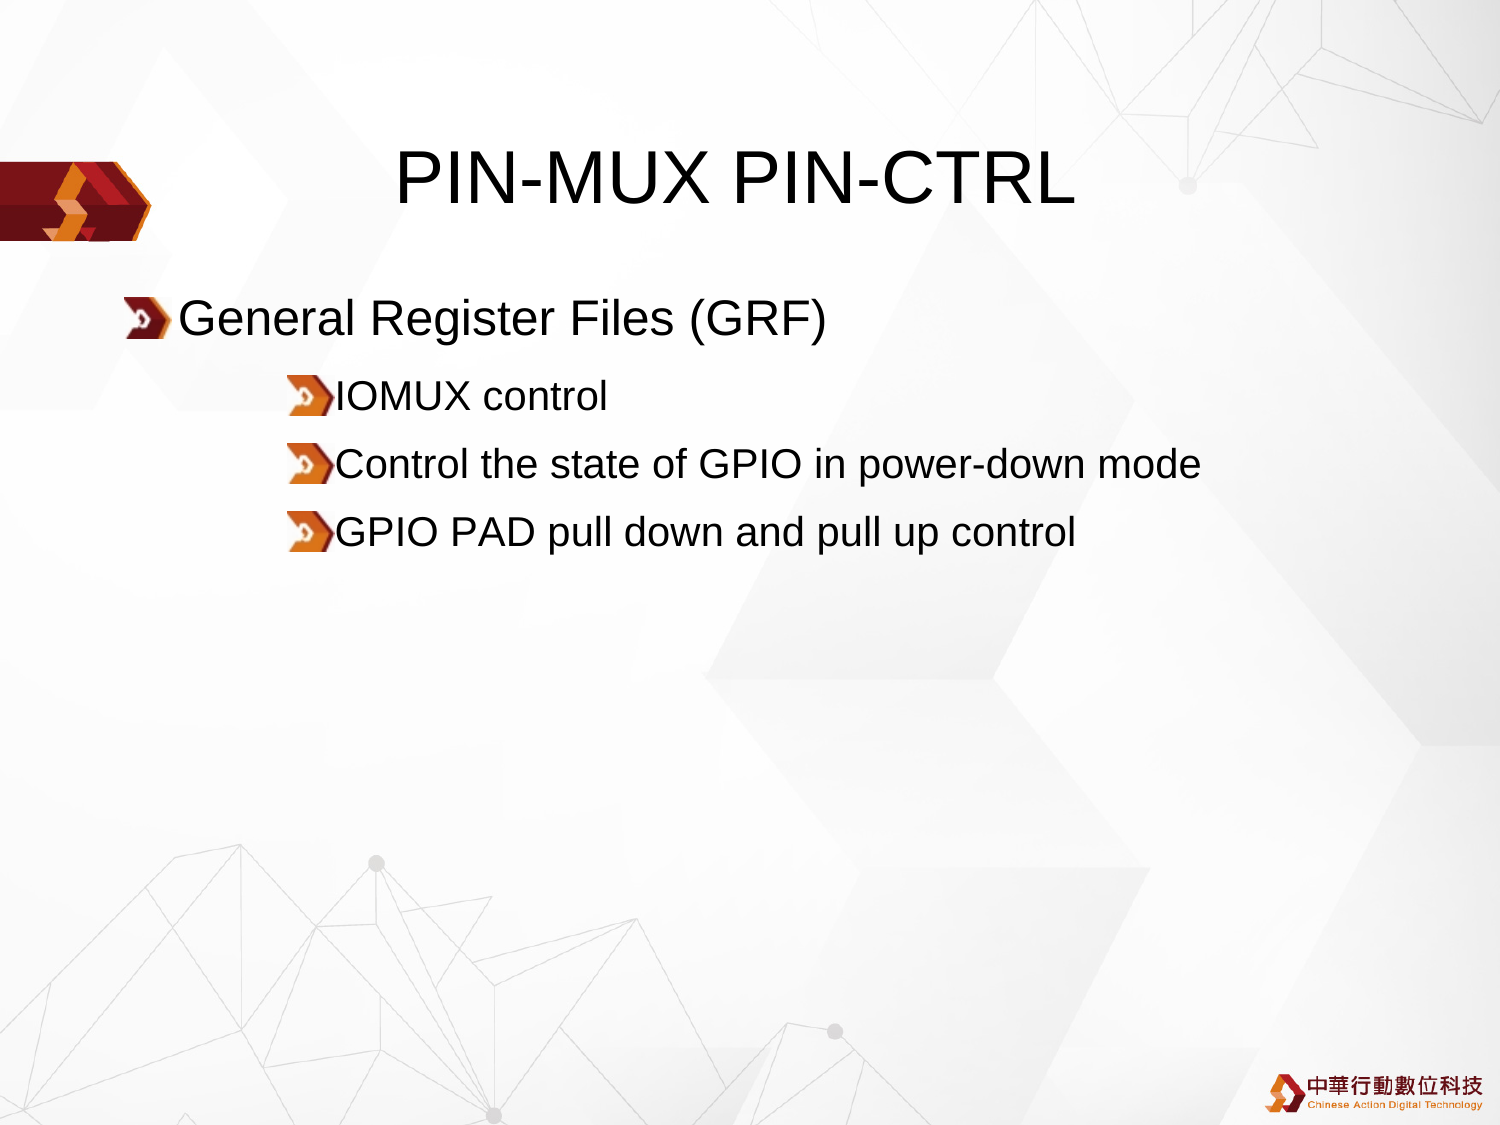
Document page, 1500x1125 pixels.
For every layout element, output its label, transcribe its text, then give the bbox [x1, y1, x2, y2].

list General Register Files (GRF) IOMUX control Control the state of GPIO in power-down mode GPIO PAD pull down and pull up control [107, 290, 1425, 943]
title PIN-MUX PIN-CTRL [107, 101, 1367, 255]
picture [0, 0, 1500, 1125]
